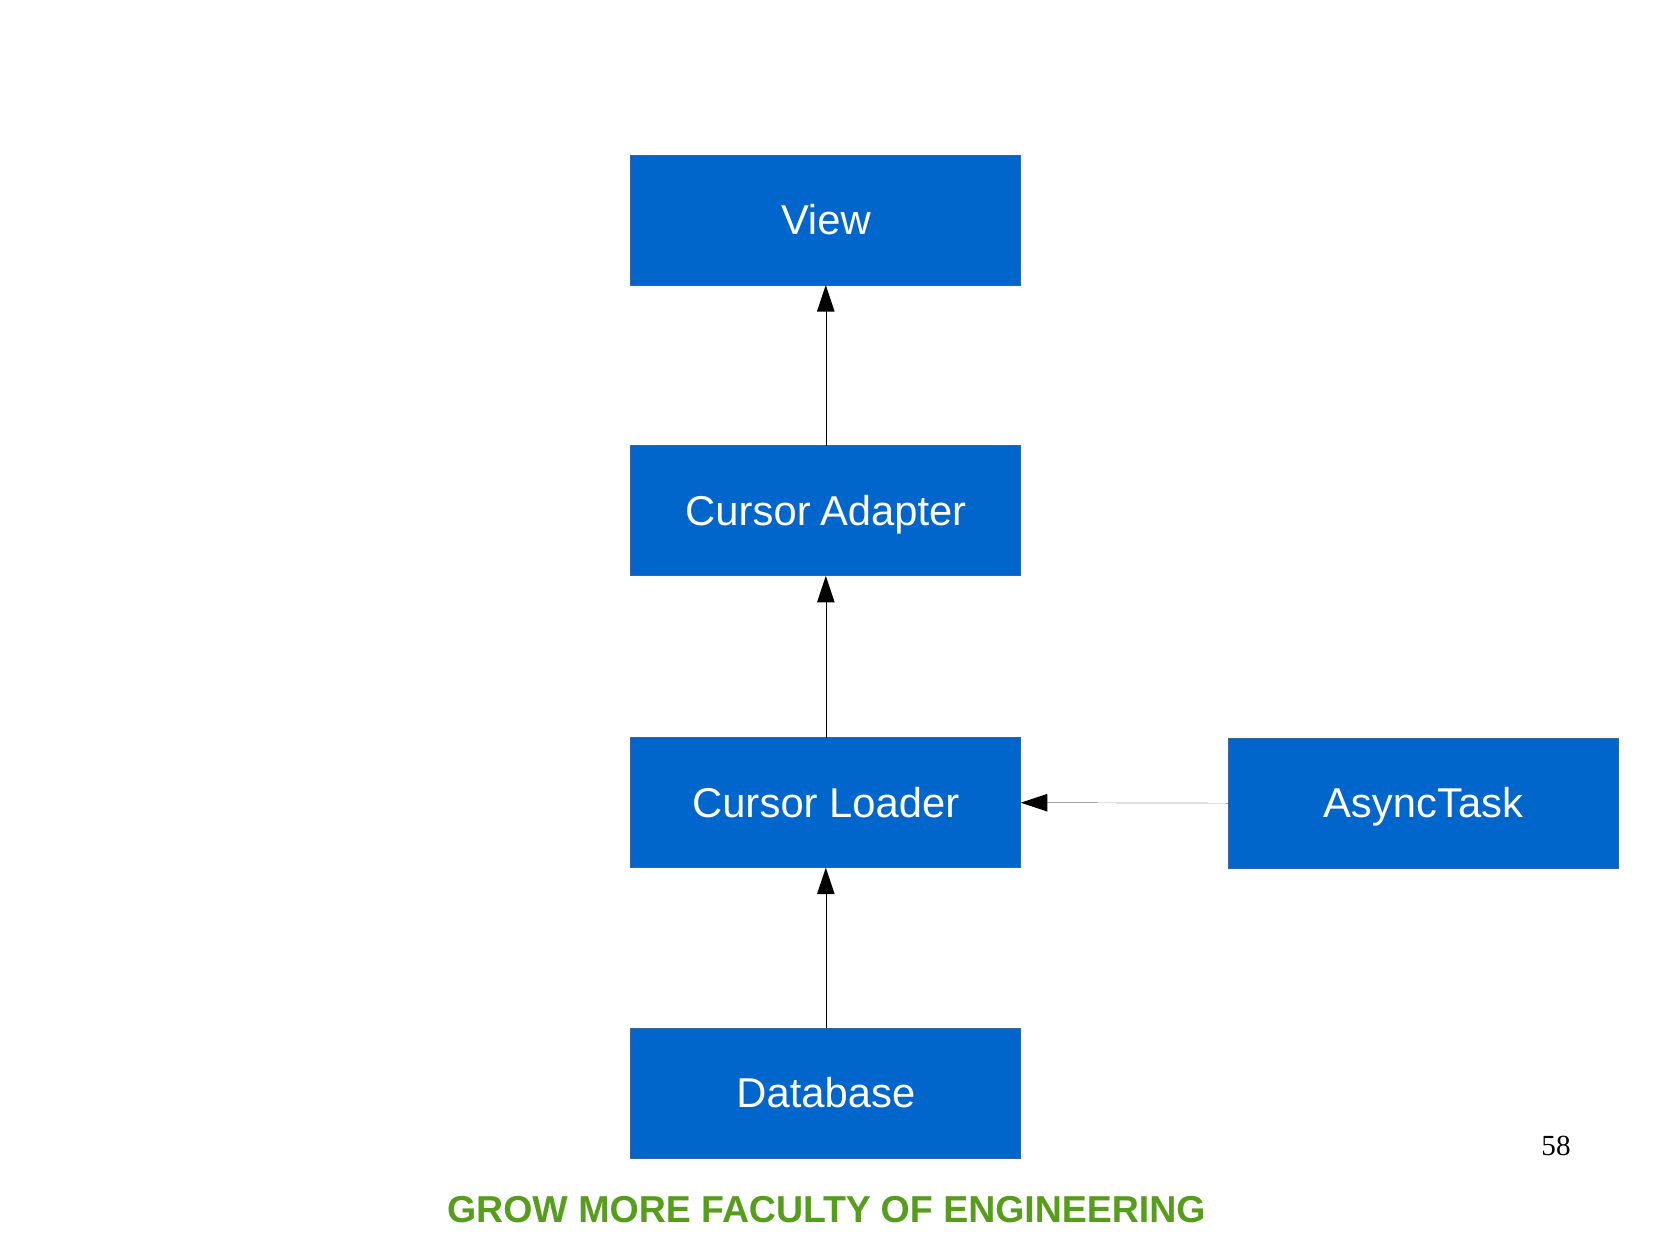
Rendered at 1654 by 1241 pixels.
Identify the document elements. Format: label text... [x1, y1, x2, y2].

text_box Cursor Loader [630, 737, 1021, 868]
text_box View [630, 155, 1021, 286]
text_box Database [630, 1028, 1021, 1159]
text_box Cursor Adapter [630, 445, 1021, 576]
text_box AsyncTask [1228, 738, 1619, 869]
